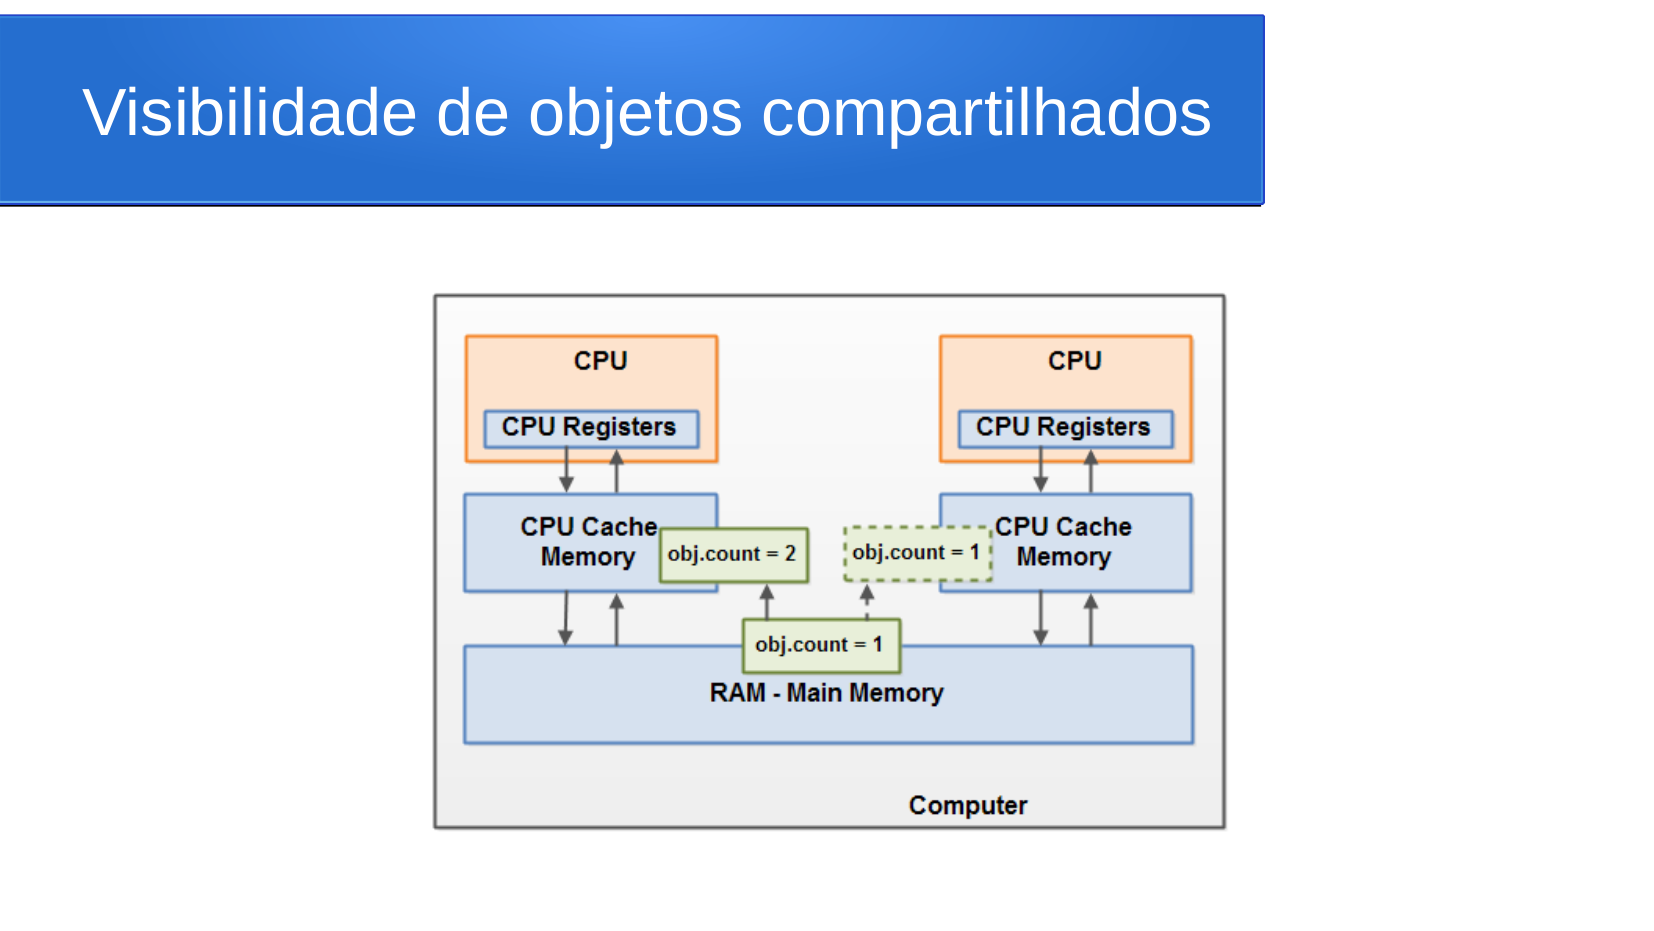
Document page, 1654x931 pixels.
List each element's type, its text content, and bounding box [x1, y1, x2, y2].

title Visibilidade de objetos compartilhados [82, 35, 1235, 189]
picture [422, 259, 1236, 874]
